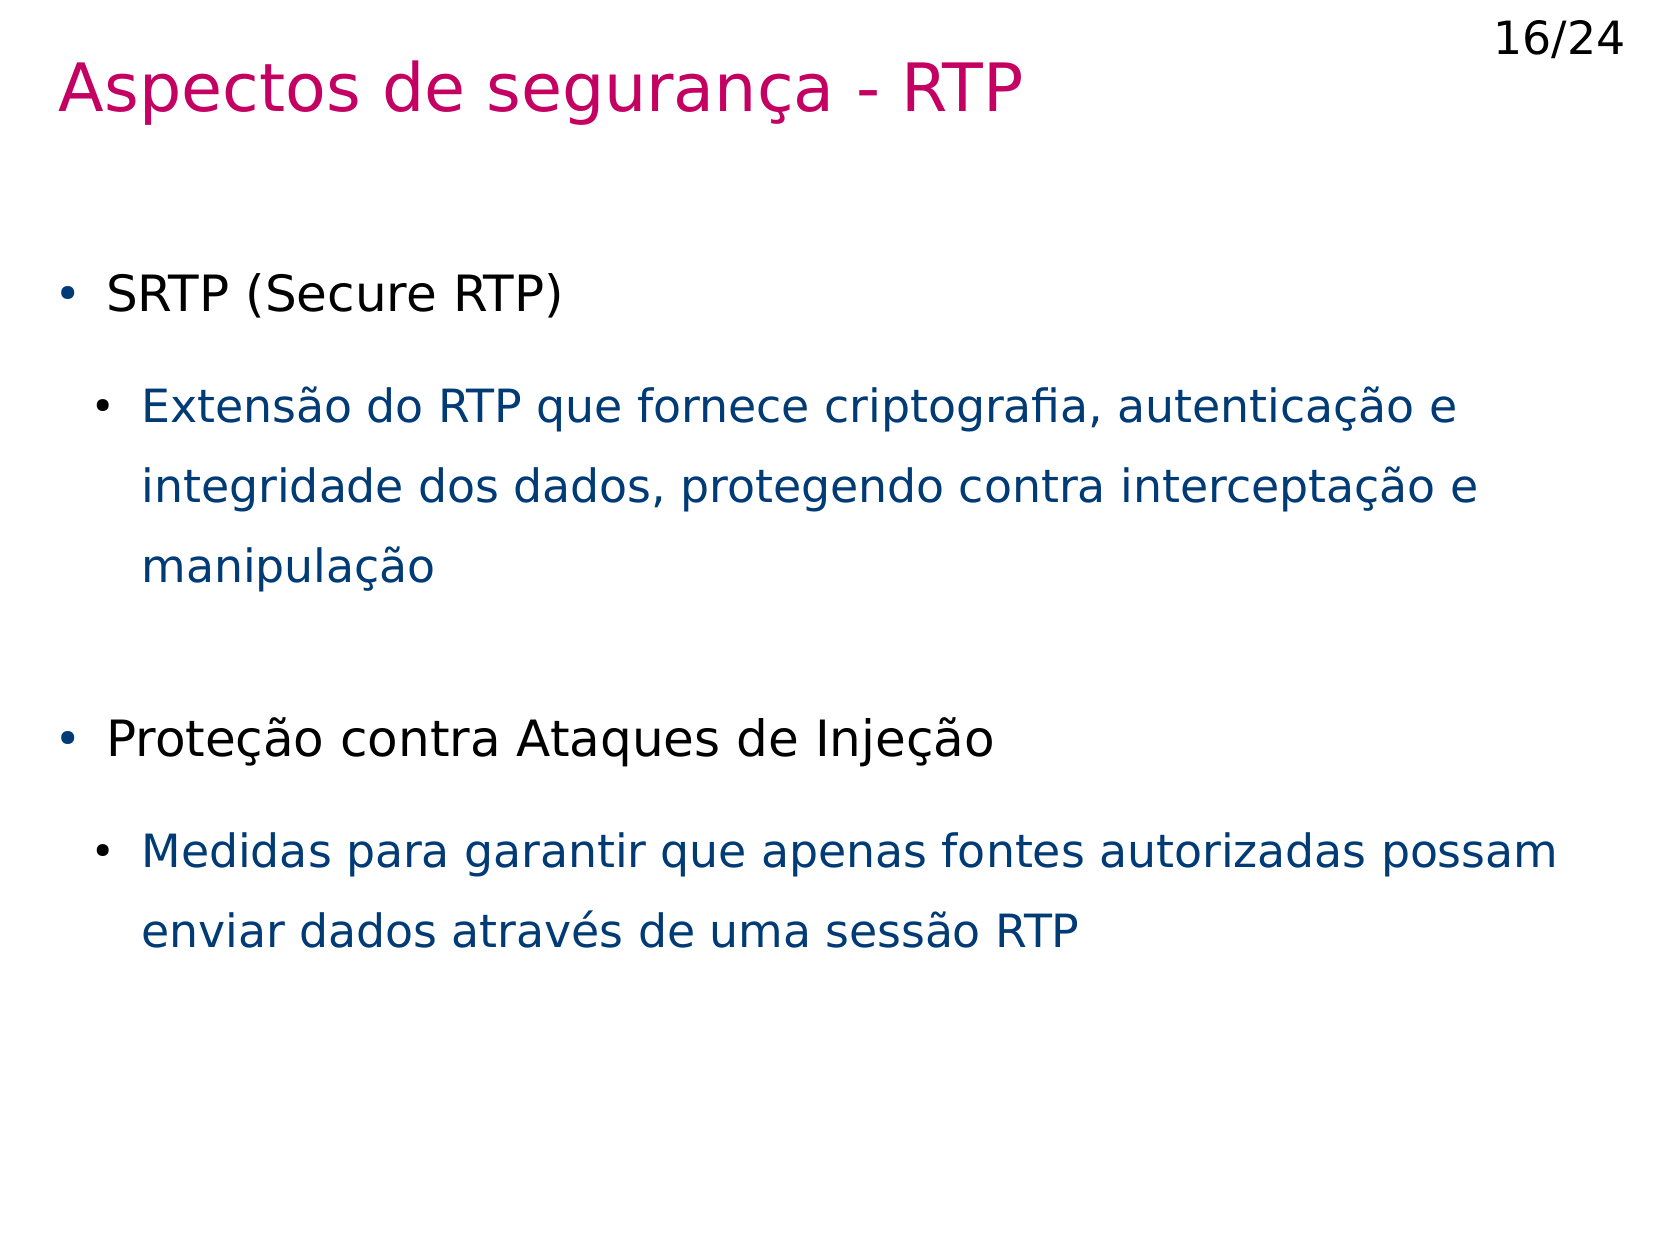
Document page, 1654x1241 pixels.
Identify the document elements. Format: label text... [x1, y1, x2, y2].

list SRTP (Secure RTP) Extensão do RTP que fornece criptografia, autenticação e integridade dos dados, protegendo contra interceptação e manipulação Proteção contra Ataques de Injeção Medidas para garantir que apenas fontes autorizadas possam enviar dados através de uma sessão RTP [59, 236, 1625, 1211]
title Aspectos de segurança - RTP [59, 29, 1625, 148]
